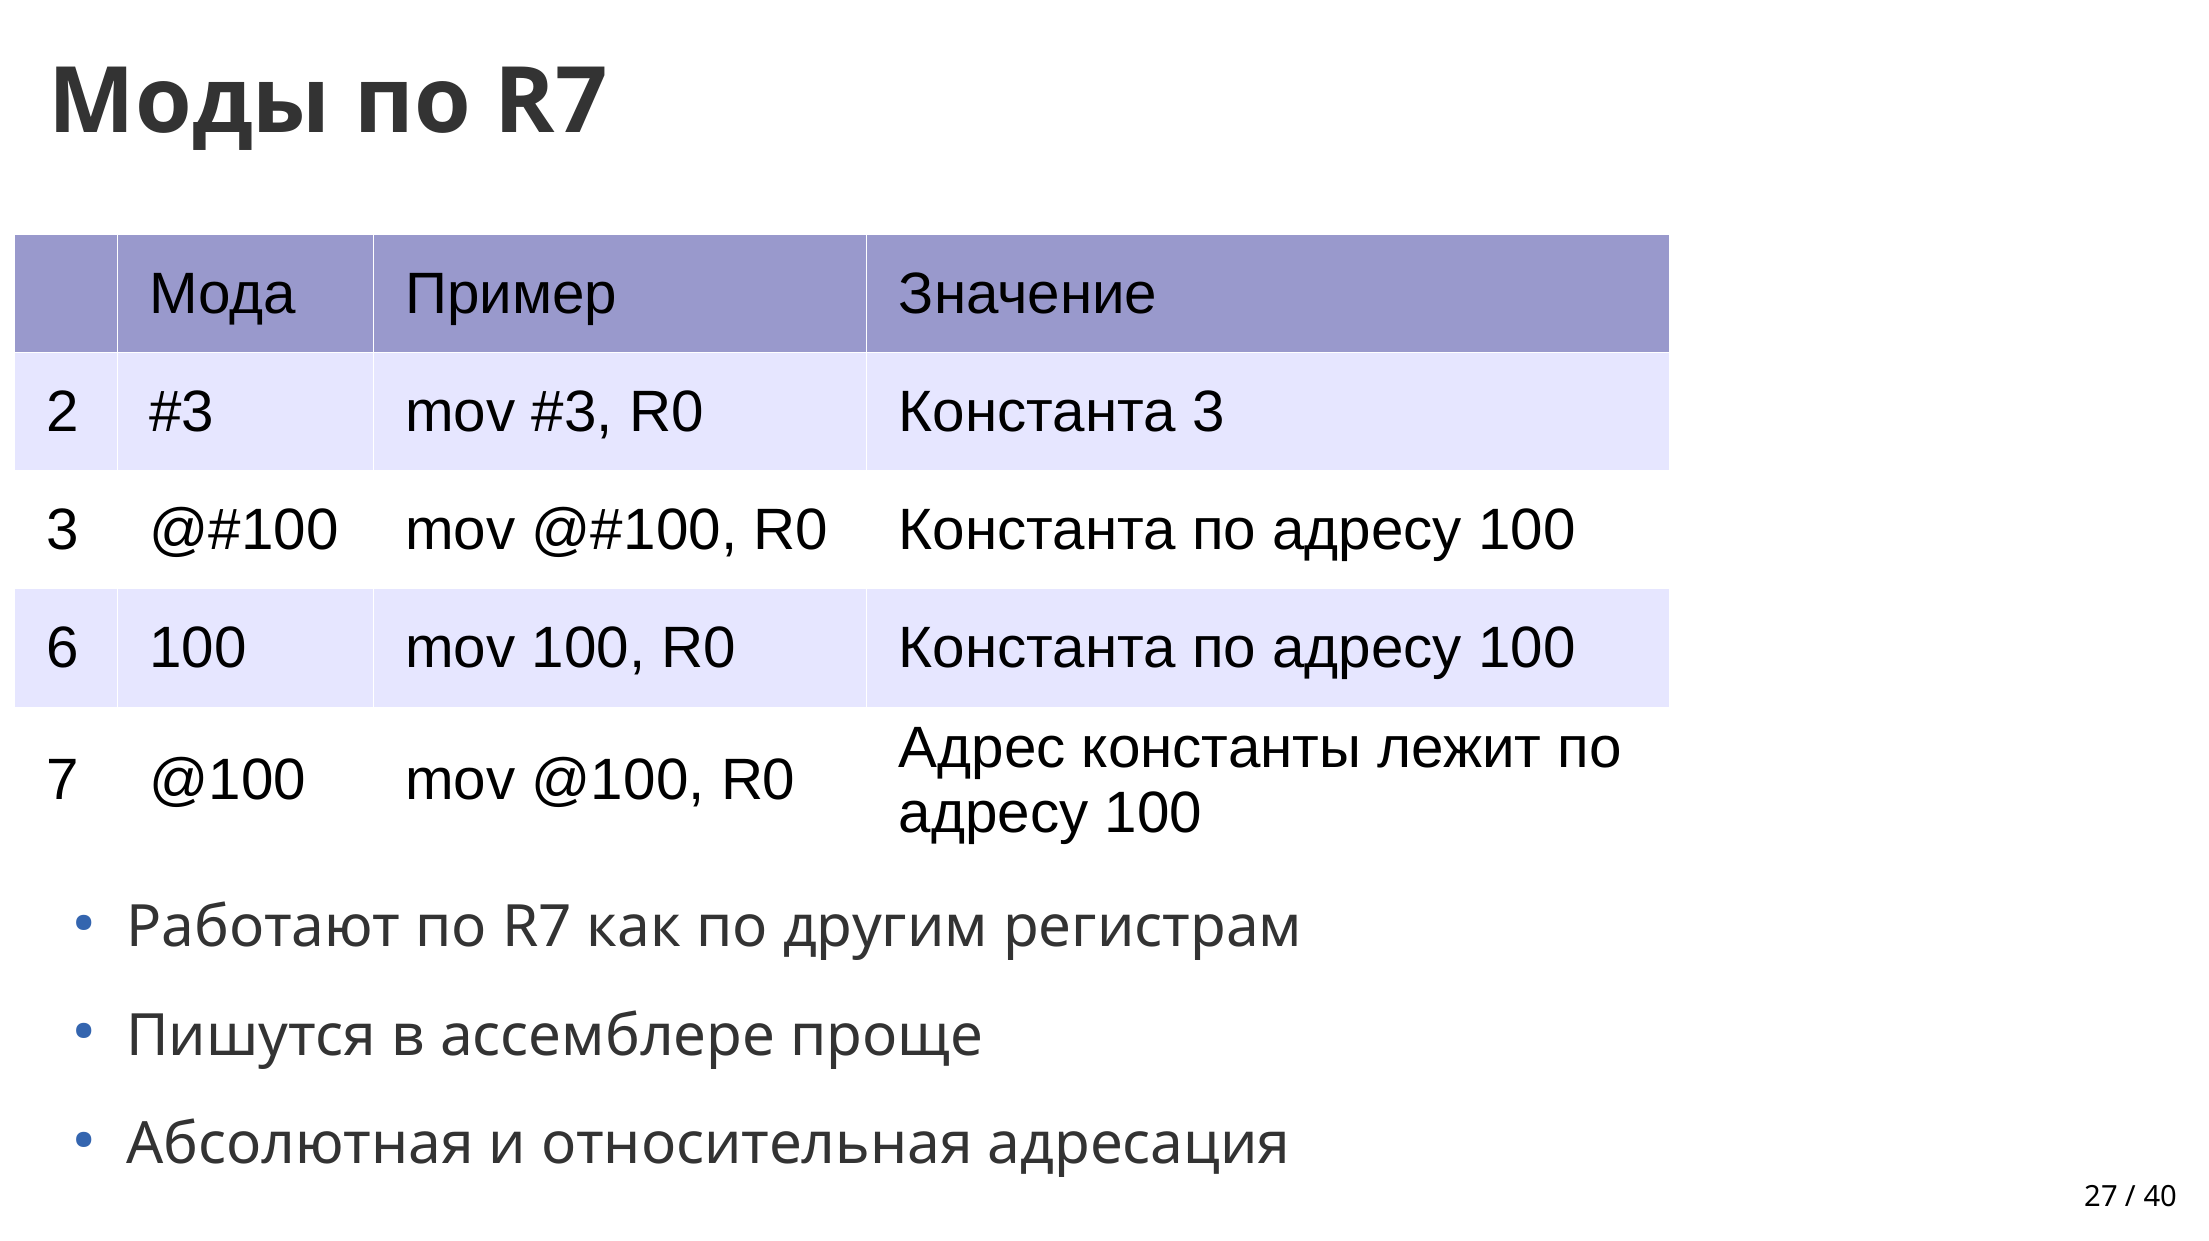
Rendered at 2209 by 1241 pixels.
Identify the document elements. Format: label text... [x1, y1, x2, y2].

table_cell Адрес константы лежит по адресу 100 [867, 708, 1669, 852]
table_header [15, 235, 117, 352]
table_cell Константа по адресу 100 [867, 589, 1669, 707]
table_cell 3 [15, 471, 117, 588]
table_header Пример [374, 235, 866, 352]
table_cell #3 [118, 353, 373, 470]
list Работают по R7 как по другим регистрам Пишутся в ассемблере проще Абсолютная и относительная адресация [55, 884, 1690, 1177]
table_header Значение [867, 235, 1669, 352]
title Моды по R7 [48, 34, 2174, 160]
table_cell mov #3, R0 [374, 353, 866, 470]
table_cell Константа 3 [867, 353, 1669, 470]
table_cell mov 100, R0 [374, 589, 866, 707]
table_cell mov @#100, R0 [374, 471, 866, 588]
table_cell @100 [118, 708, 373, 852]
table_cell @#100 [118, 471, 373, 588]
table_cell 6 [15, 589, 117, 707]
table_cell Константа по адресу 100 [867, 471, 1669, 588]
table_cell 2 [15, 353, 117, 470]
table_cell mov @100, R0 [374, 708, 866, 852]
table_cell 7 [15, 708, 117, 852]
table_header Мода [118, 235, 373, 352]
table_cell 100 [118, 589, 373, 707]
